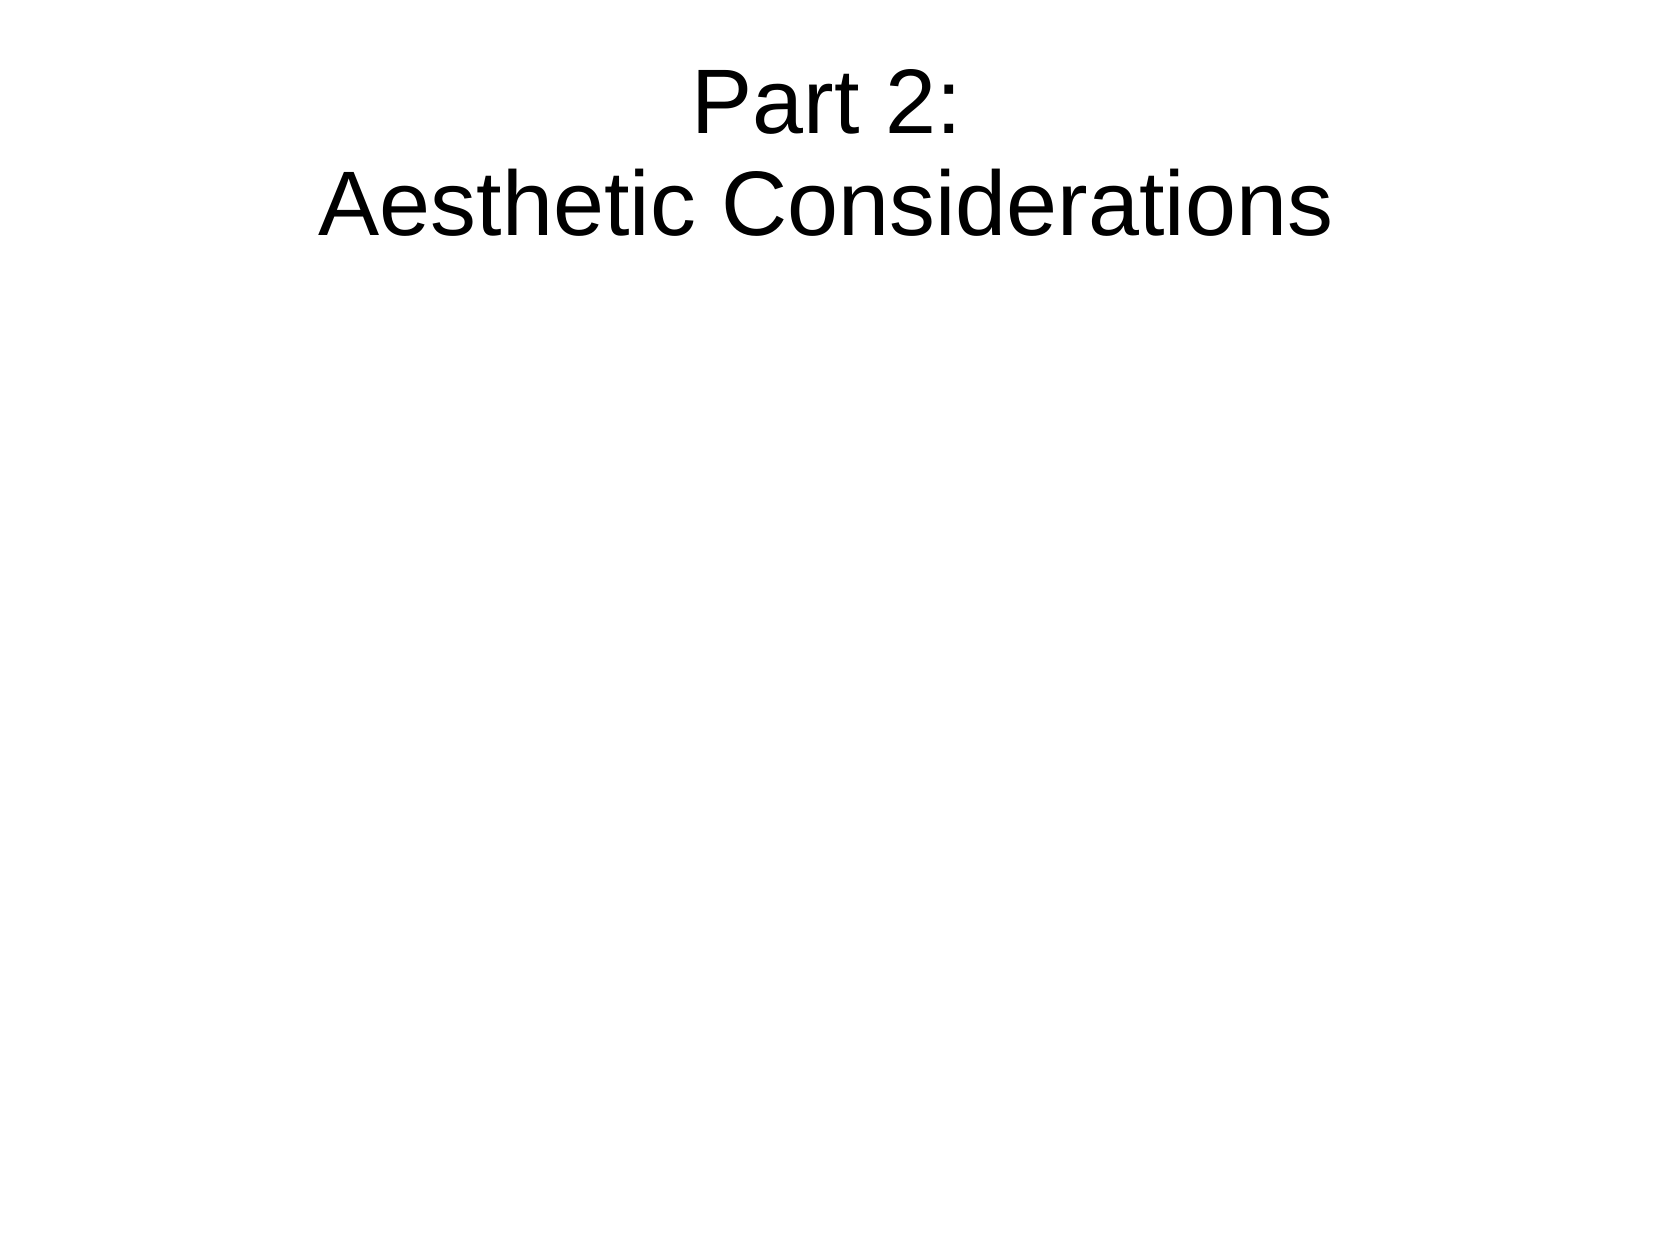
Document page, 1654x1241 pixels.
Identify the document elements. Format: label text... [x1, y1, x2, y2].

title Part 2: Aesthetic Considerations [82, 49, 1571, 257]
